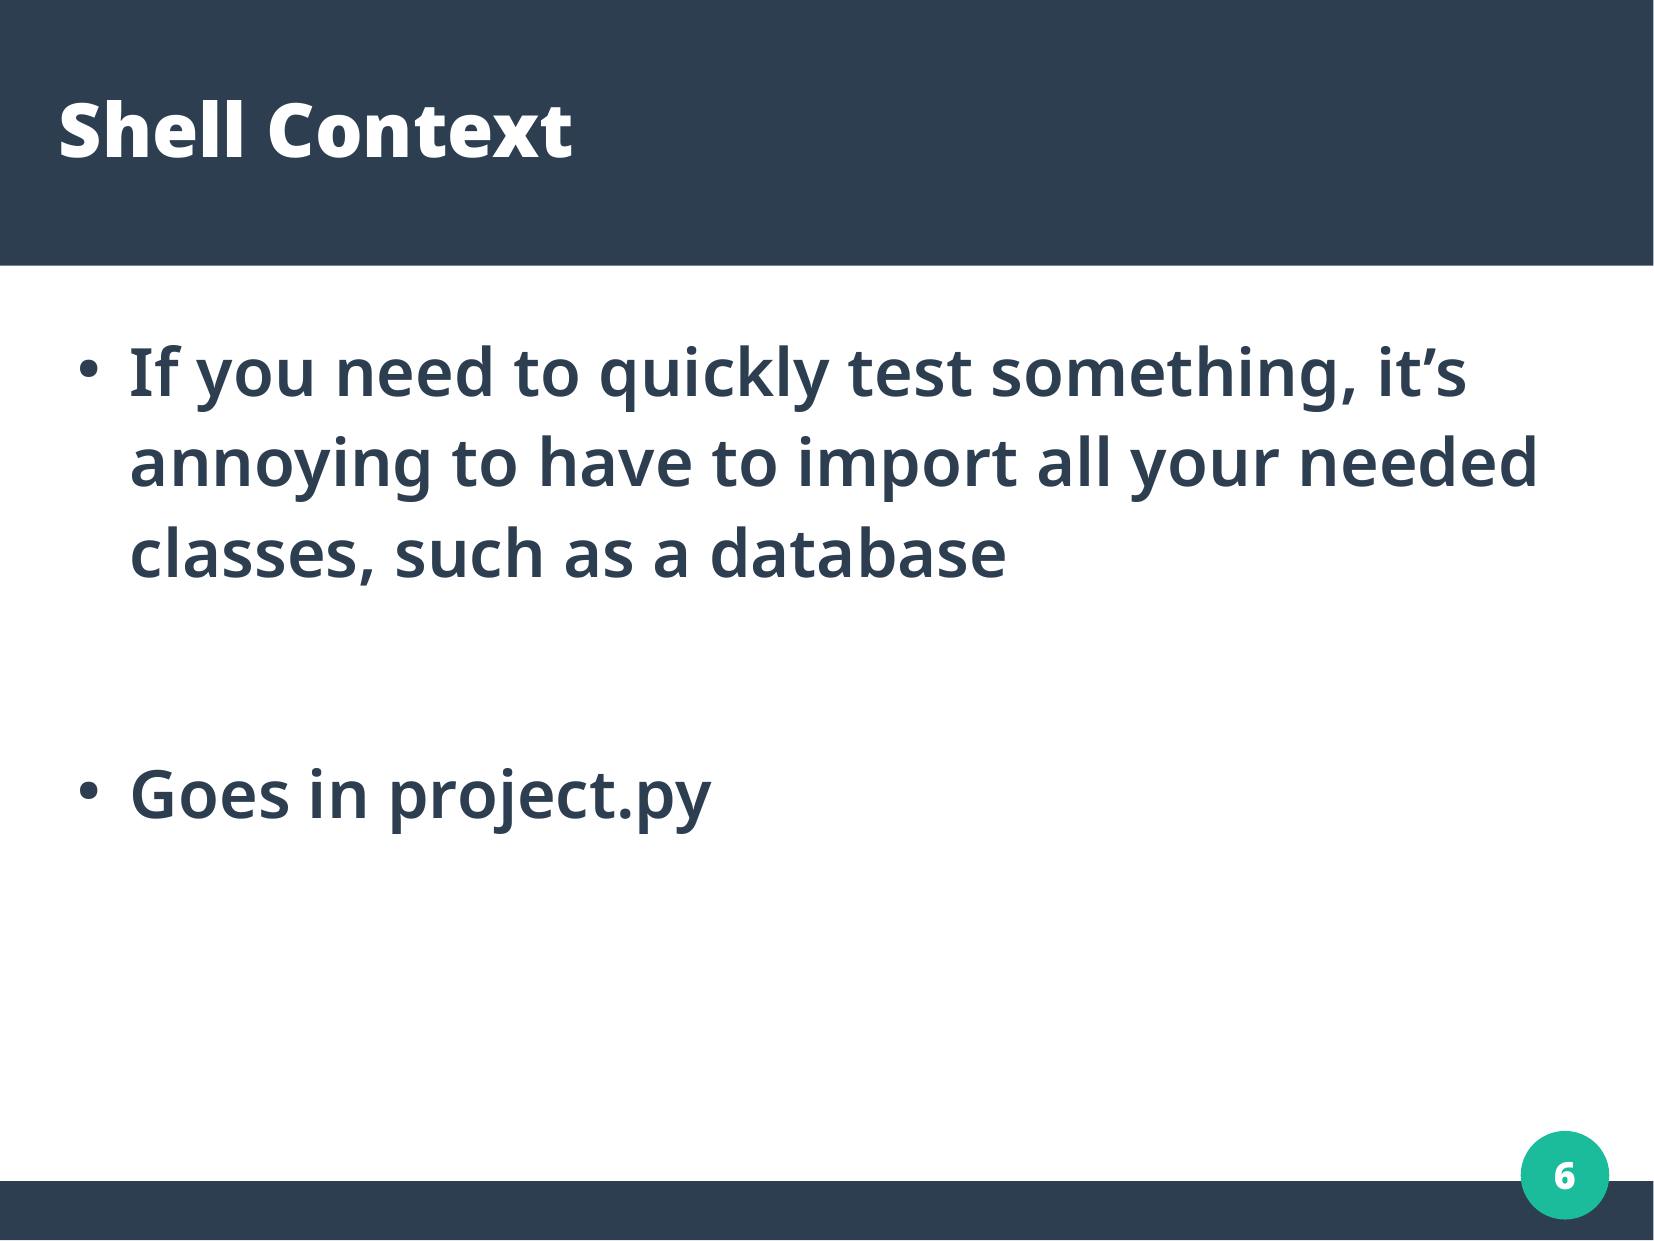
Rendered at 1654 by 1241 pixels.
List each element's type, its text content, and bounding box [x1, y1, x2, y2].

title Shell Context [59, 49, 1595, 207]
list If you need to quickly test something, it’s annoying to have to import all your needed classes, such as a database Goes in project.py [59, 324, 1595, 1152]
